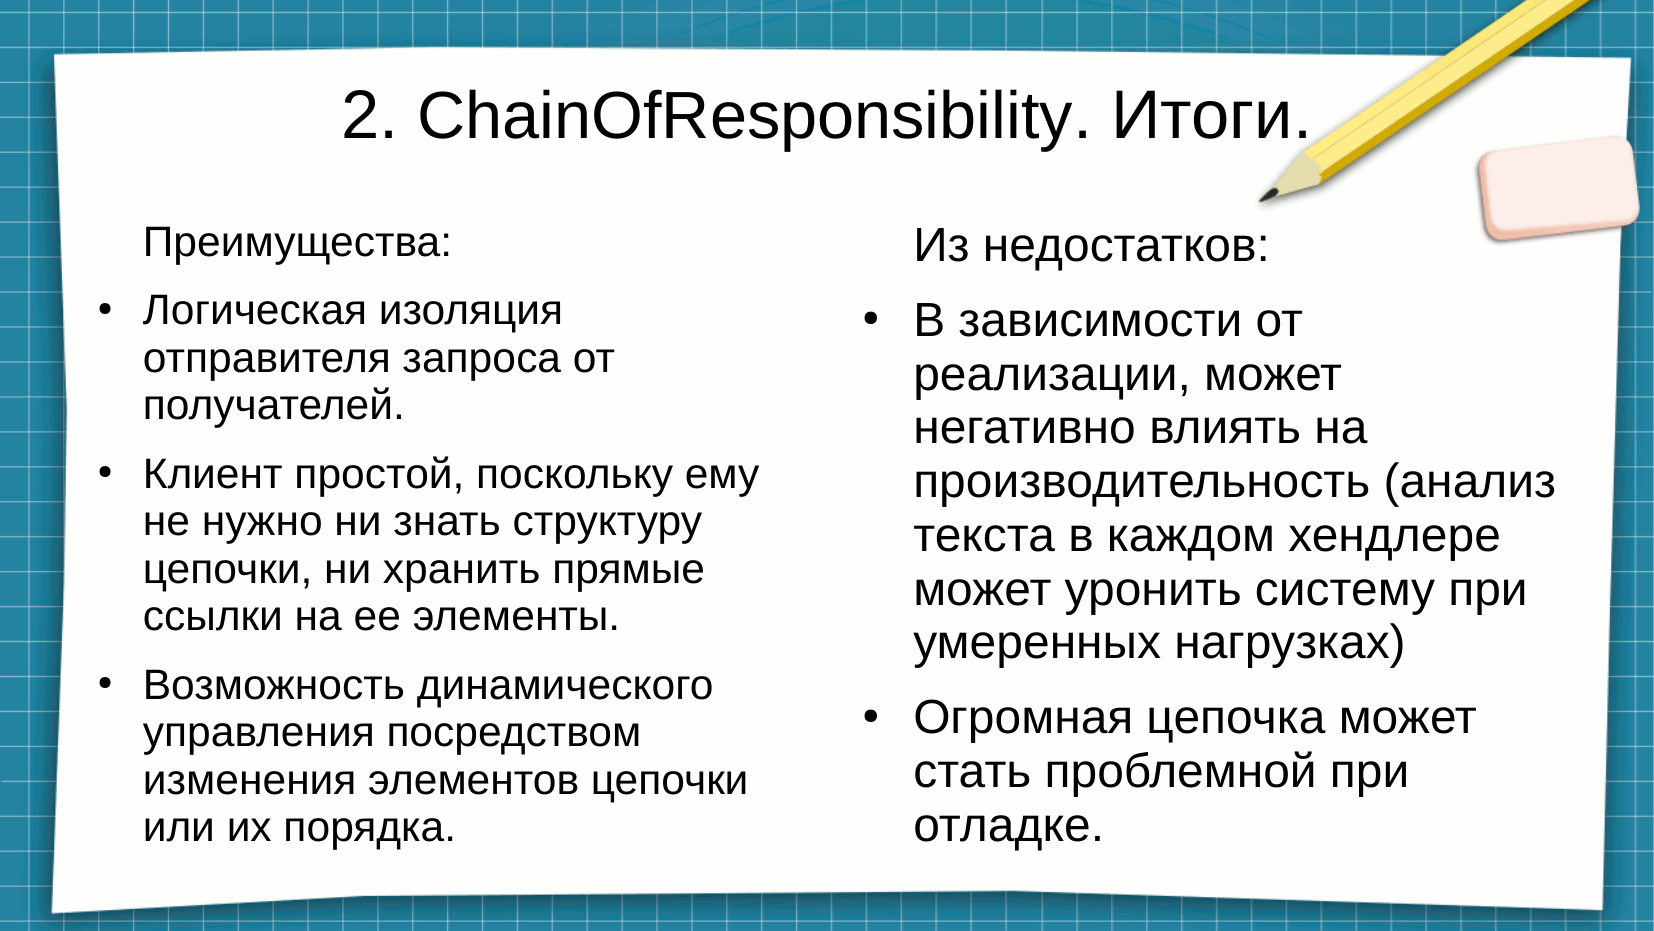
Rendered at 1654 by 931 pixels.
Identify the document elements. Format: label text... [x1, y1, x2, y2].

picture [0, 0, 1654, 931]
title 2. ChainOfResponsibility. Итоги. [82, 37, 1571, 193]
list Преимущества: Логическая изоляция отправителя запроса от получателей. Клиент простой, поскольку ему не нужно ни знать структуру цепочки, ни хранить прямые ссылки на ее элементы. Возможность динамического управления посредством изменения элементов цепочки или их порядка. [82, 217, 809, 857]
list Из недостатков: В зависимости от реализации, может негативно влиять на производительность (анализ текста в каждом хендлере может уронить систему при умеренных нагрузках) Огромная цепочка может стать проблемной при отладке. [845, 217, 1572, 857]
